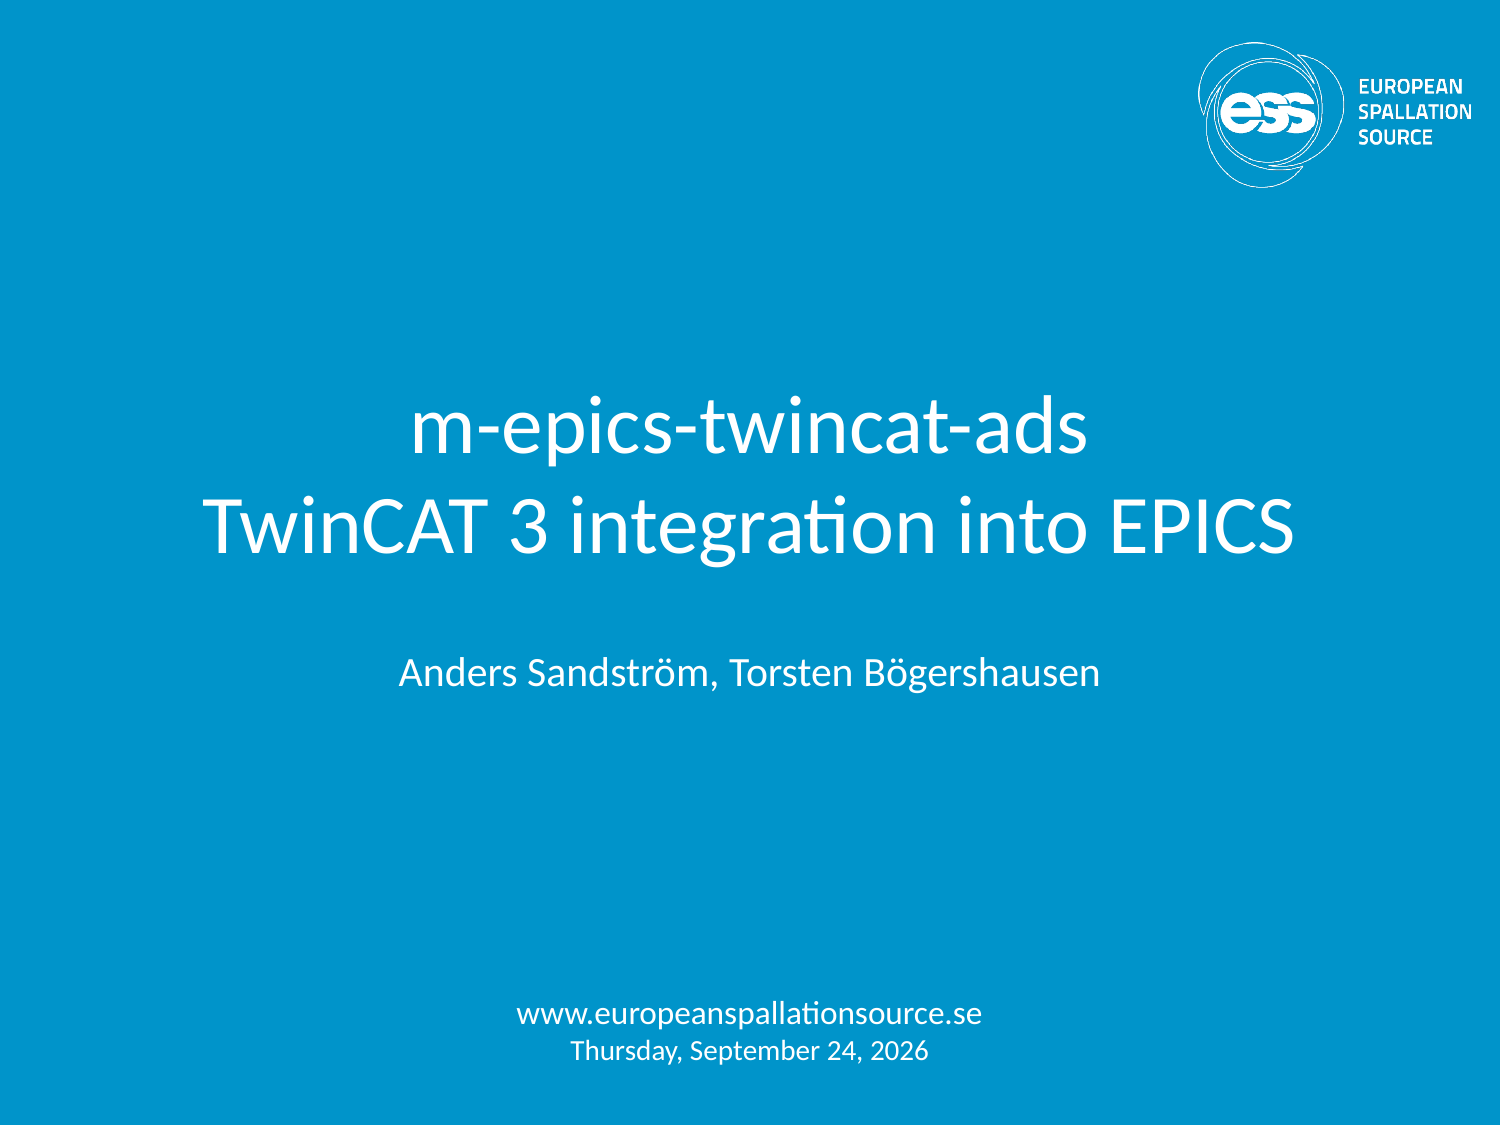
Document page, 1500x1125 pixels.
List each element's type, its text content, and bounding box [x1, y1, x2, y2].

picture [1371, 105, 1380, 118]
picture [1386, 79, 1395, 93]
picture [1450, 79, 1455, 93]
picture [1372, 79, 1381, 93]
picture [1407, 105, 1414, 118]
picture [1399, 130, 1408, 144]
title m-epics-twincat-ads TwinCAT 3 integration into EPICS [112, 349, 1388, 591]
picture [1446, 105, 1457, 119]
picture [1360, 105, 1367, 111]
picture [1383, 105, 1393, 118]
text_box www.europeanspallationsource.se Tuesday, May 22, 2018 [374, 975, 1125, 1074]
picture [1426, 79, 1434, 93]
picture [1360, 79, 1368, 93]
picture [1221, 93, 1315, 133]
picture [1360, 112, 1367, 119]
picture [1455, 79, 1461, 93]
picture [1413, 79, 1422, 93]
picture [1411, 130, 1420, 144]
picture [1402, 79, 1409, 91]
picture [1437, 79, 1447, 93]
picture [1398, 80, 1406, 93]
picture [1461, 105, 1465, 118]
picture [1424, 130, 1432, 144]
picture [1466, 105, 1470, 118]
subtitle Anders Sandström, Torsten Bögershausen [225, 637, 1275, 925]
picture [1385, 130, 1395, 144]
picture [1360, 130, 1367, 144]
picture [1371, 130, 1381, 144]
picture [1396, 105, 1403, 118]
picture [1429, 105, 1438, 118]
picture [1417, 105, 1427, 118]
